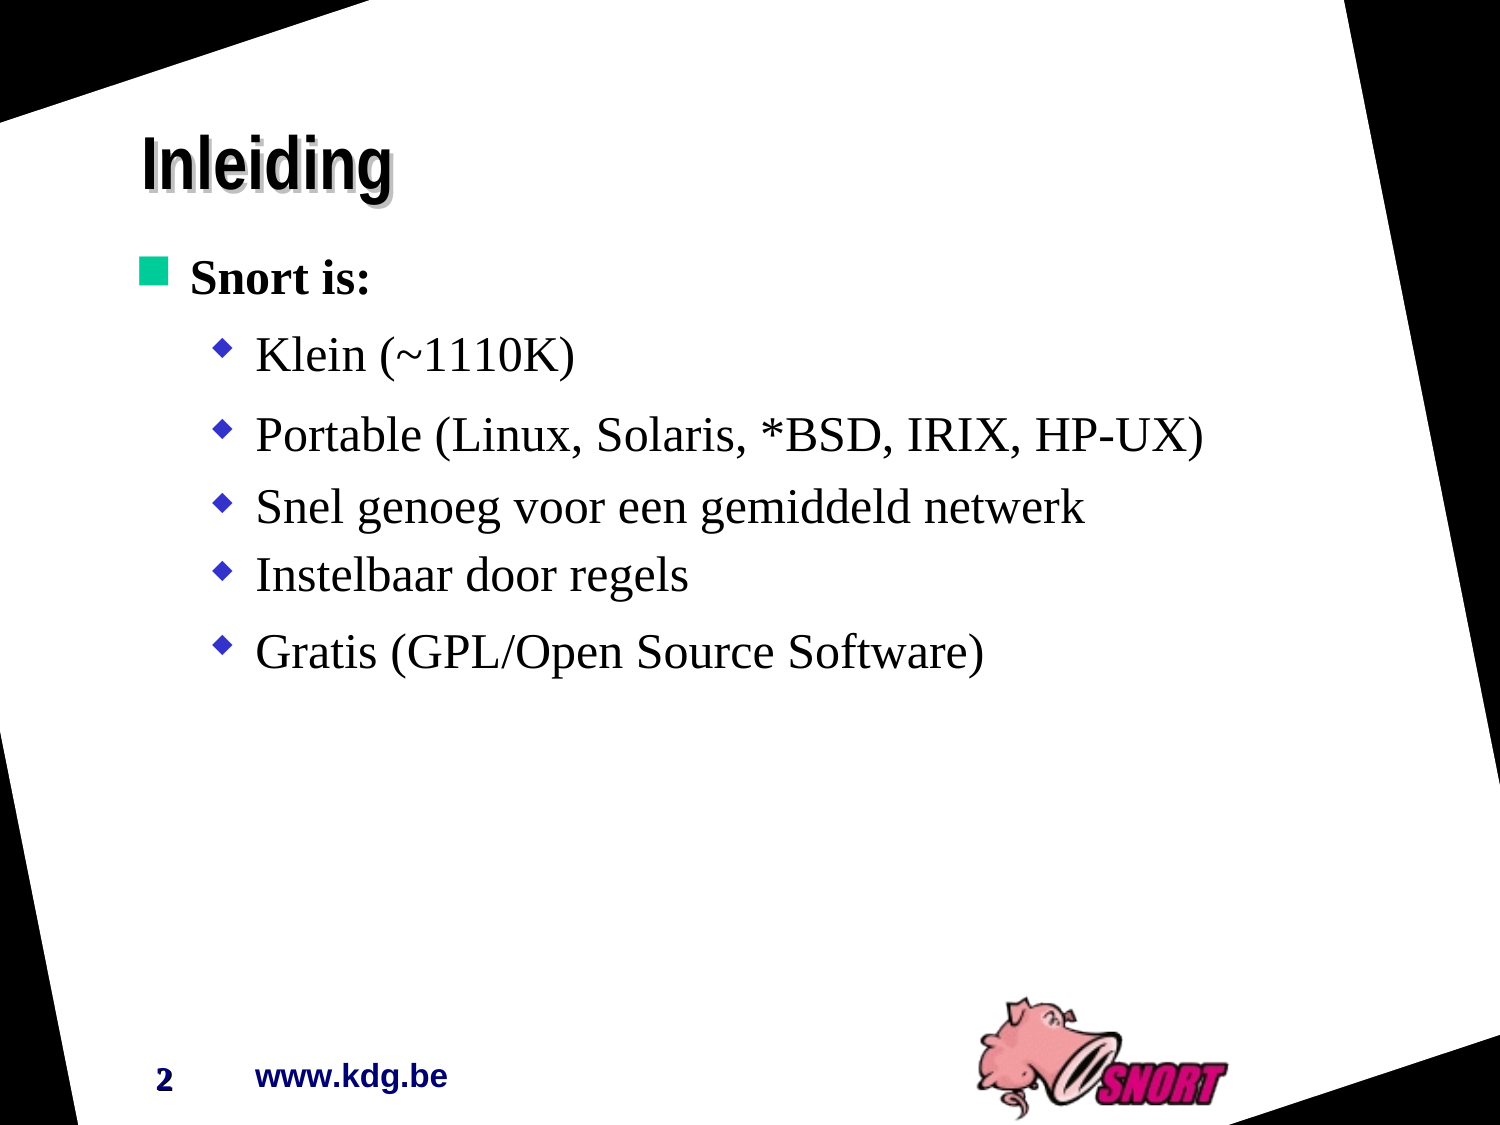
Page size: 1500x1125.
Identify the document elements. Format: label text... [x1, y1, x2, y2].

picture [956, 1026, 1240, 1125]
list Snort is: Klein (~1110K)‏ Portable (Linux, Solaris, *BSD, IRIX, HP-UX)‏ Snel genoeg voor een gemiddeld netwerk Instelbaar door regels Gratis (GPL/Open Source Software)‏ [135, 249, 1447, 1026]
title Inleiding [141, 112, 1447, 214]
